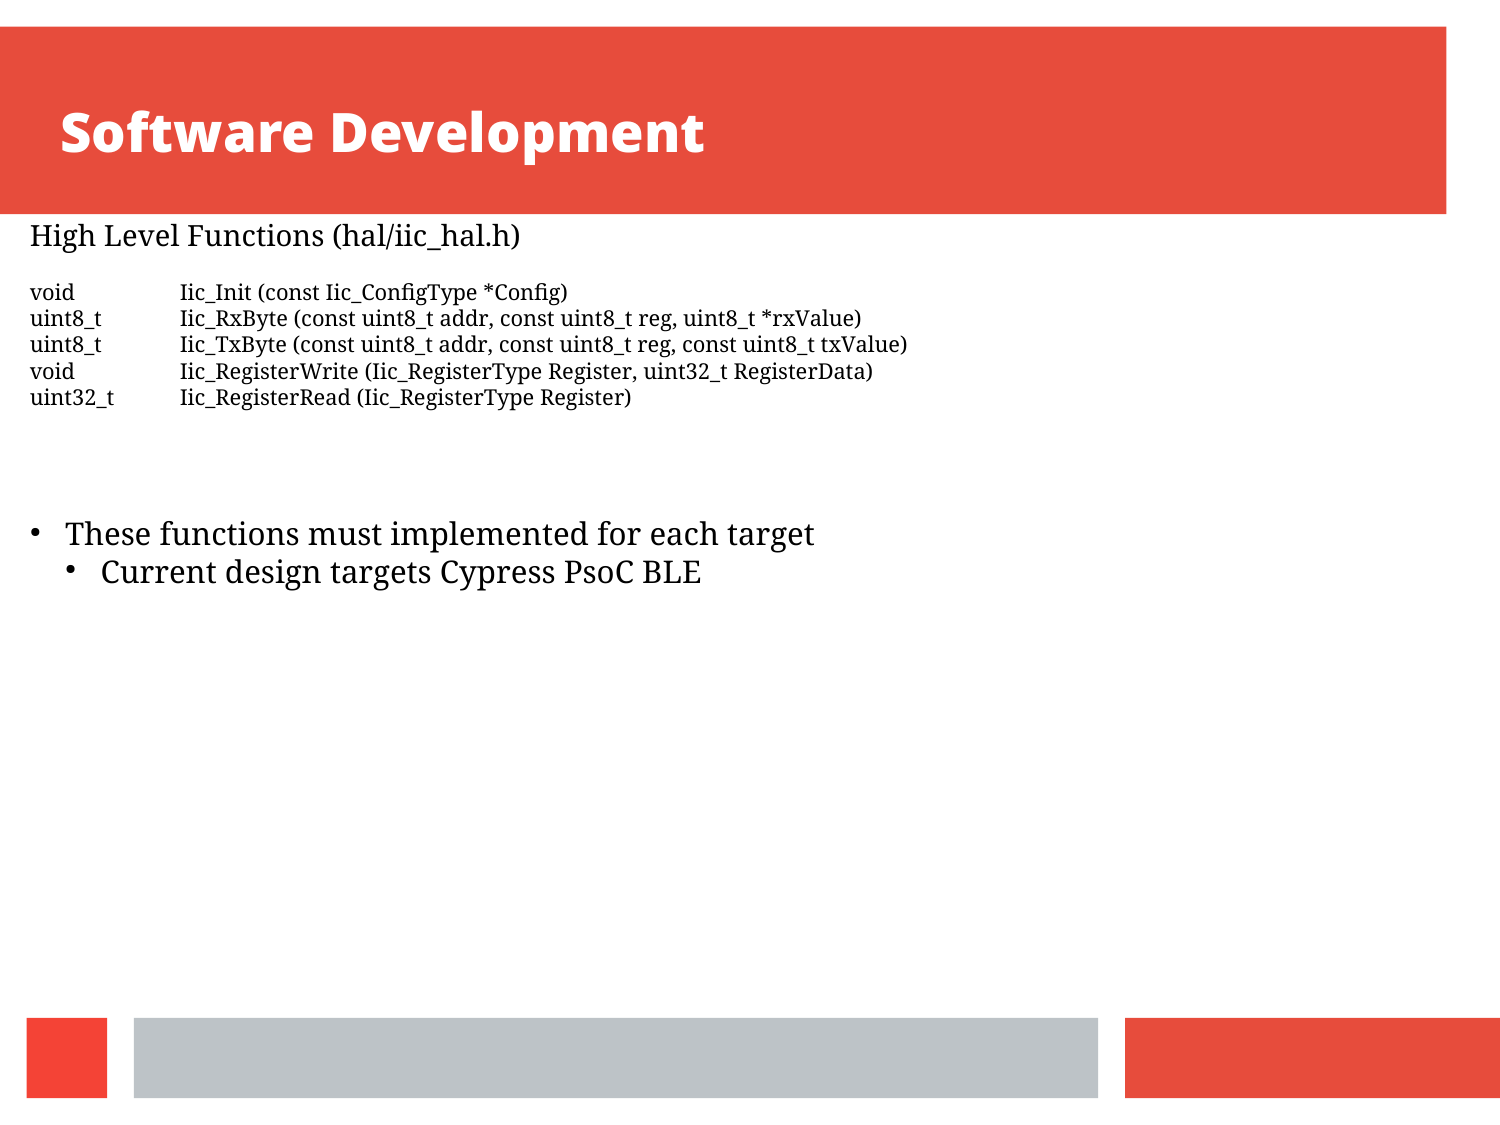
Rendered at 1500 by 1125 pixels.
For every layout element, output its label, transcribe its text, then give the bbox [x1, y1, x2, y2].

text_box High Level Functions (hal/iic_hal.h) void Iic_Init (const Iic_ConfigType *Config) uint8_t Iic_RxByte (const uint8_t addr, const uint8_t reg, uint8_t *rxValue) uint8_t Iic_TxByte (const uint8_t addr, const uint8_t reg, const uint8_t txValue) void Iic_RegisterWrite (Iic_RegisterType Register, uint32_t RegisterData) uint32_t Iic_RegisterRead (Iic_RegisterType Register) These functions must implemented for each target Current design targets Cypress PsoC BLE [15, 210, 1500, 933]
title Software Development [60, 37, 1411, 210]
